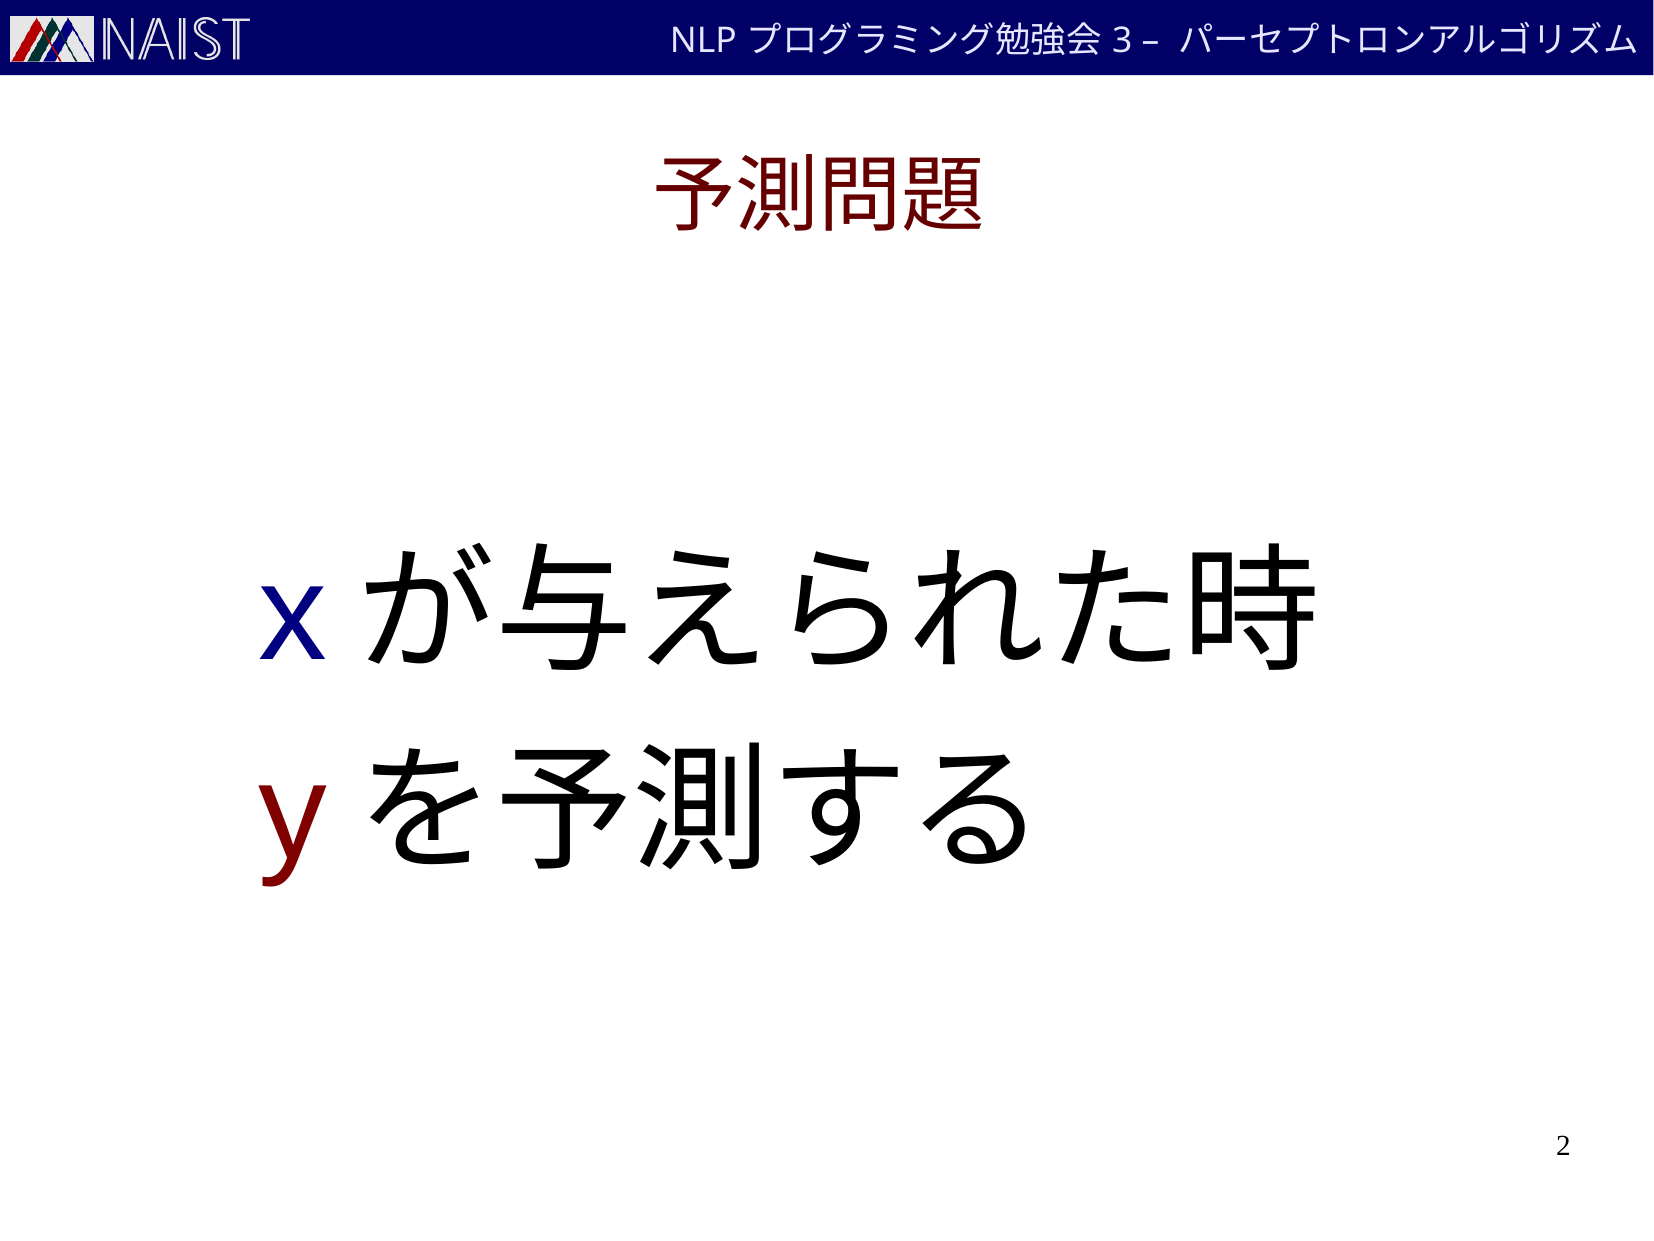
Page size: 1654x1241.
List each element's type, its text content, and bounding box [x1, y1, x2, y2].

picture [102, 17, 251, 60]
list xが与えられた時yを予測する [187, 499, 1351, 808]
picture [10, 16, 94, 62]
title 予測問題 [75, 92, 1564, 285]
